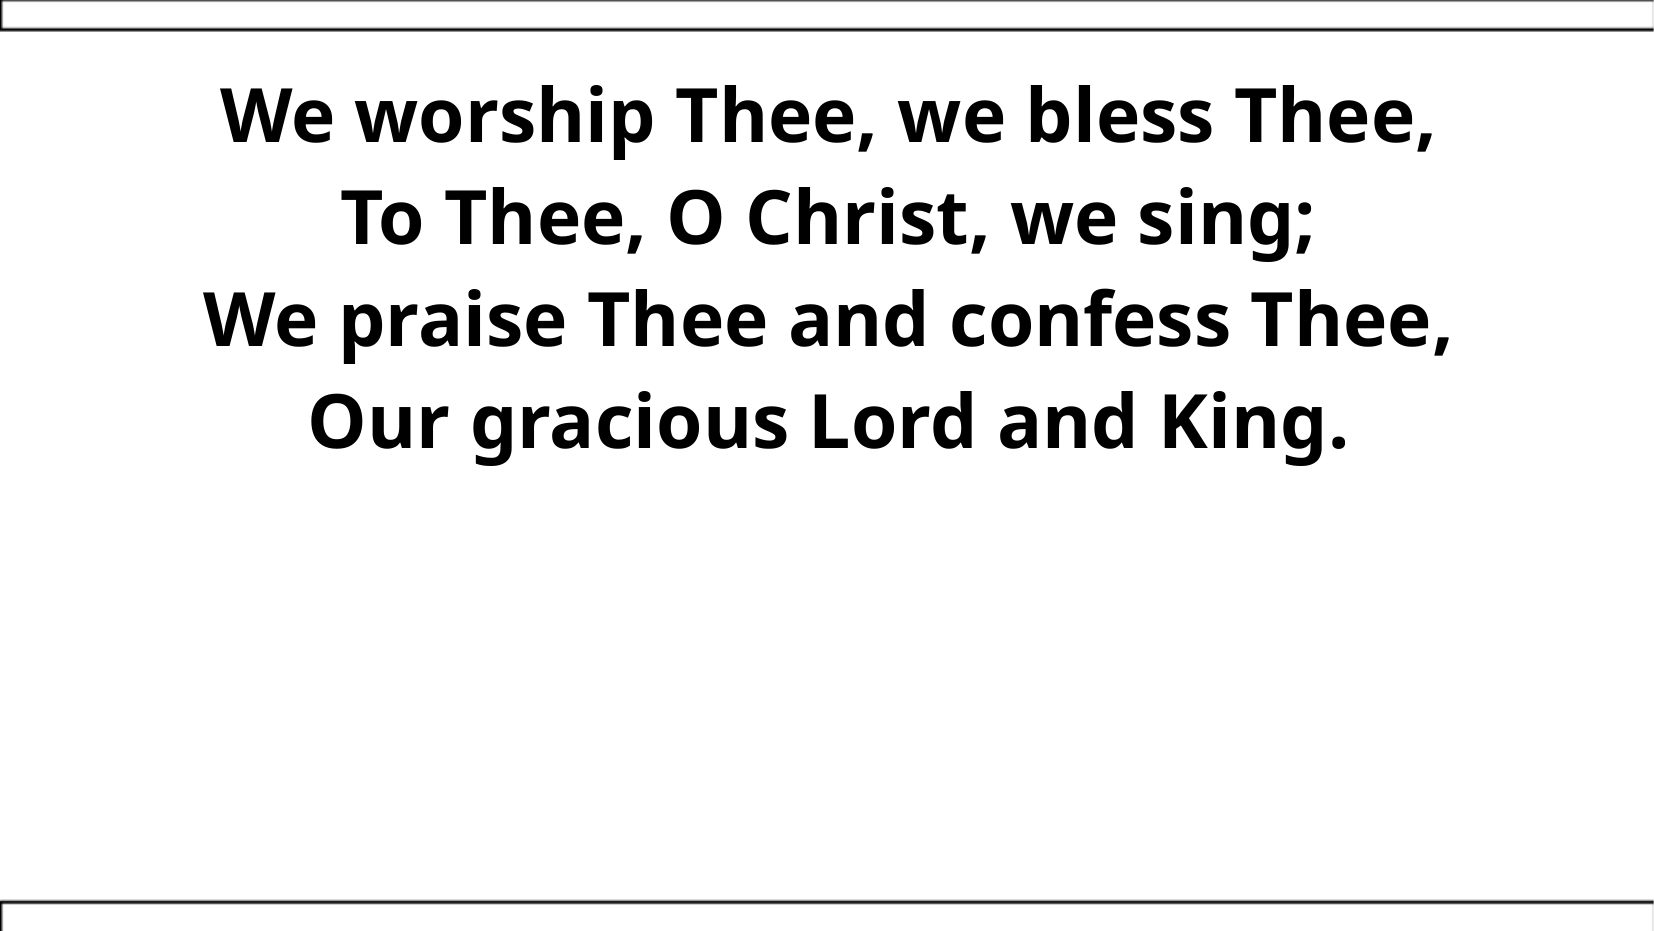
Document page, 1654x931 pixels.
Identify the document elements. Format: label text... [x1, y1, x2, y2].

text_box We worship Thee, we bless Thee, To Thee, O Christ, we sing; We praise Thee and confess Thee, Our gracious Lord and King. [109, 54, 1550, 469]
picture [0, 0, 1654, 931]
